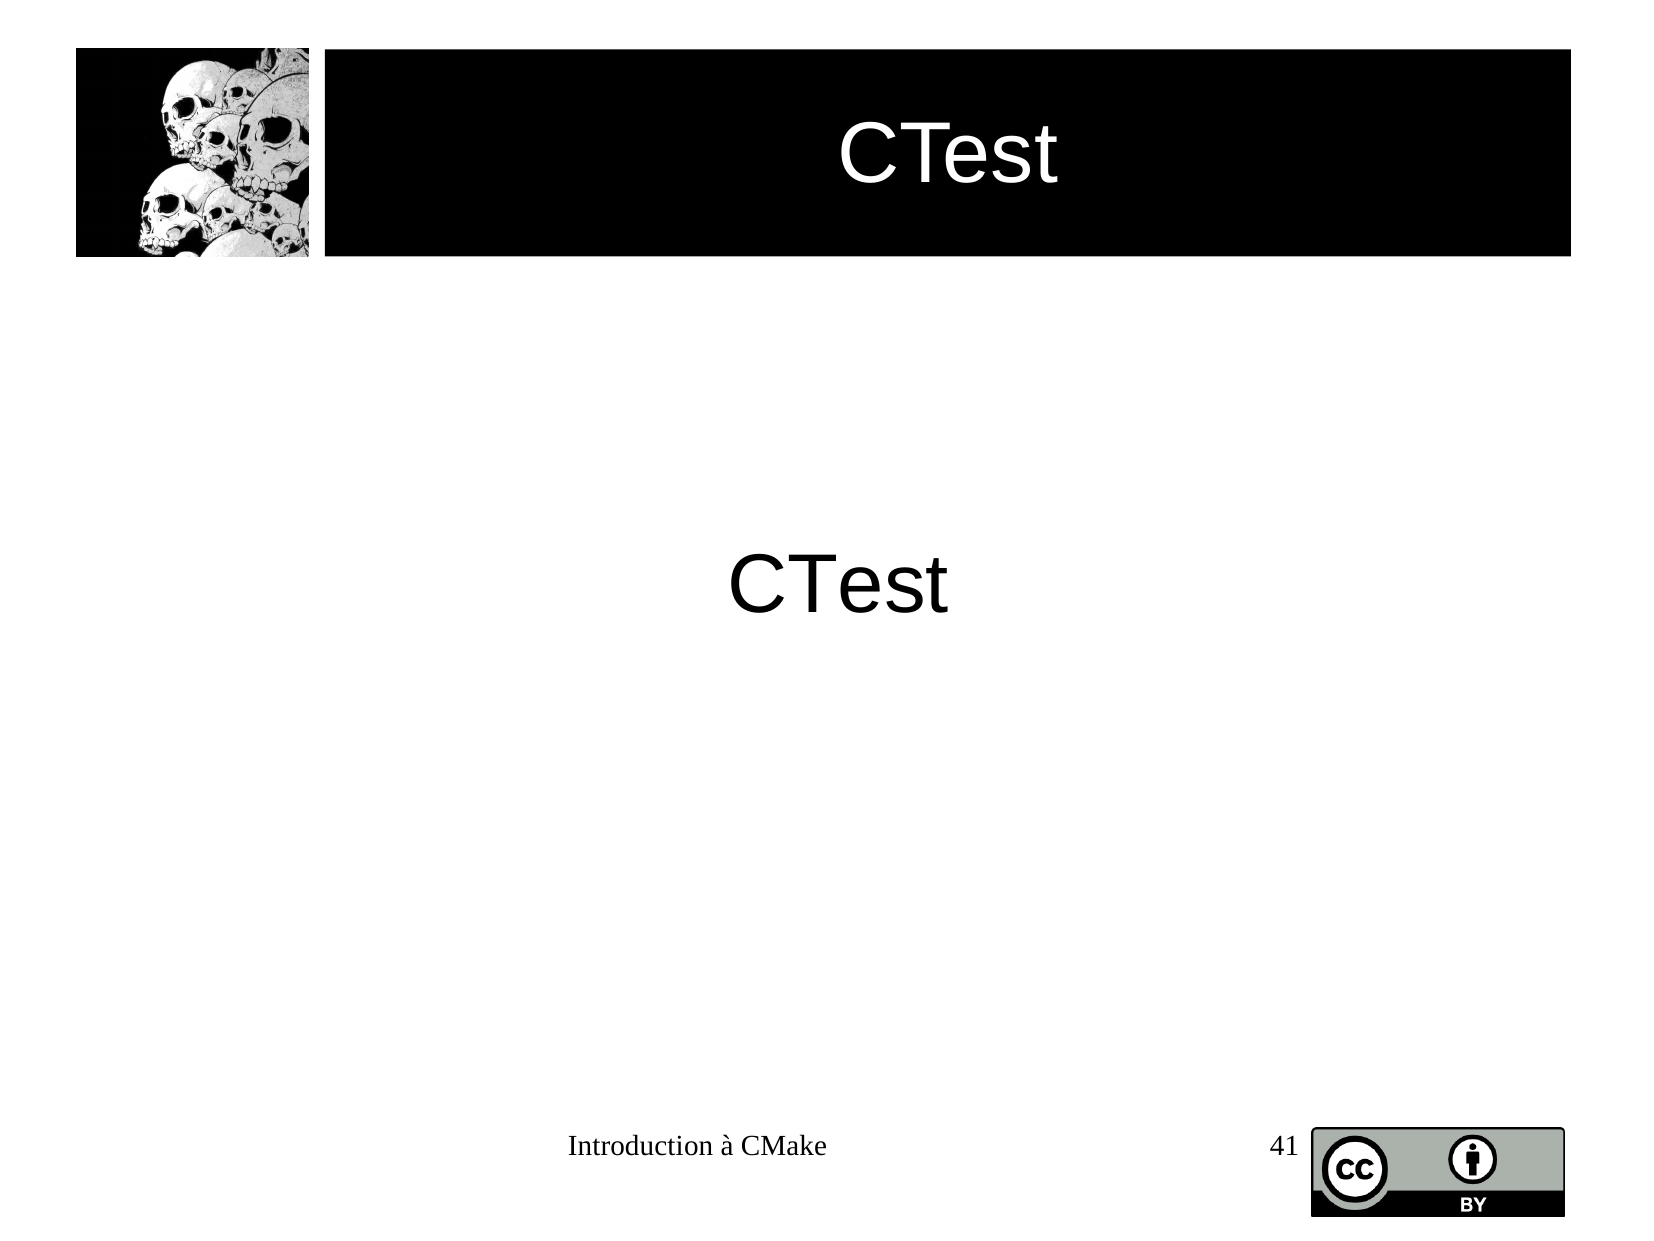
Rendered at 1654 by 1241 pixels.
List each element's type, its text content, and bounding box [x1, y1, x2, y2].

title CTest [324, 49, 1571, 257]
picture [76, 48, 309, 257]
picture [1311, 1127, 1565, 1217]
text_box CTest [712, 529, 976, 638]
